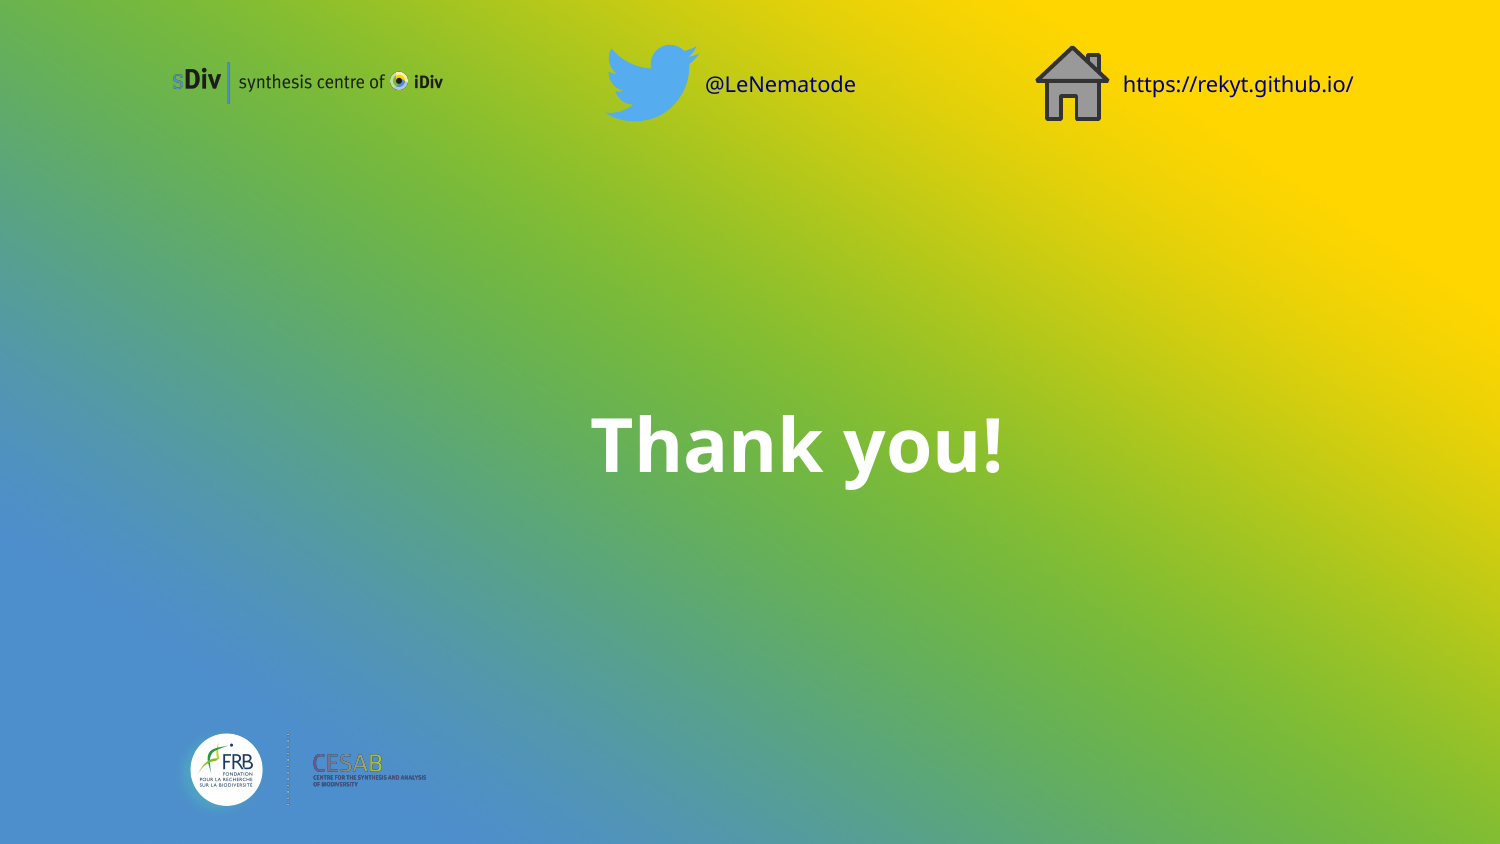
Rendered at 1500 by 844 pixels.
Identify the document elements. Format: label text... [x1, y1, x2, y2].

picture [0, 0, 1500, 844]
list Thank you! [200, 310, 1323, 488]
text_box @LeNematode [690, 62, 879, 104]
text_box https://rekyt.github.io/ [1108, 62, 1396, 104]
